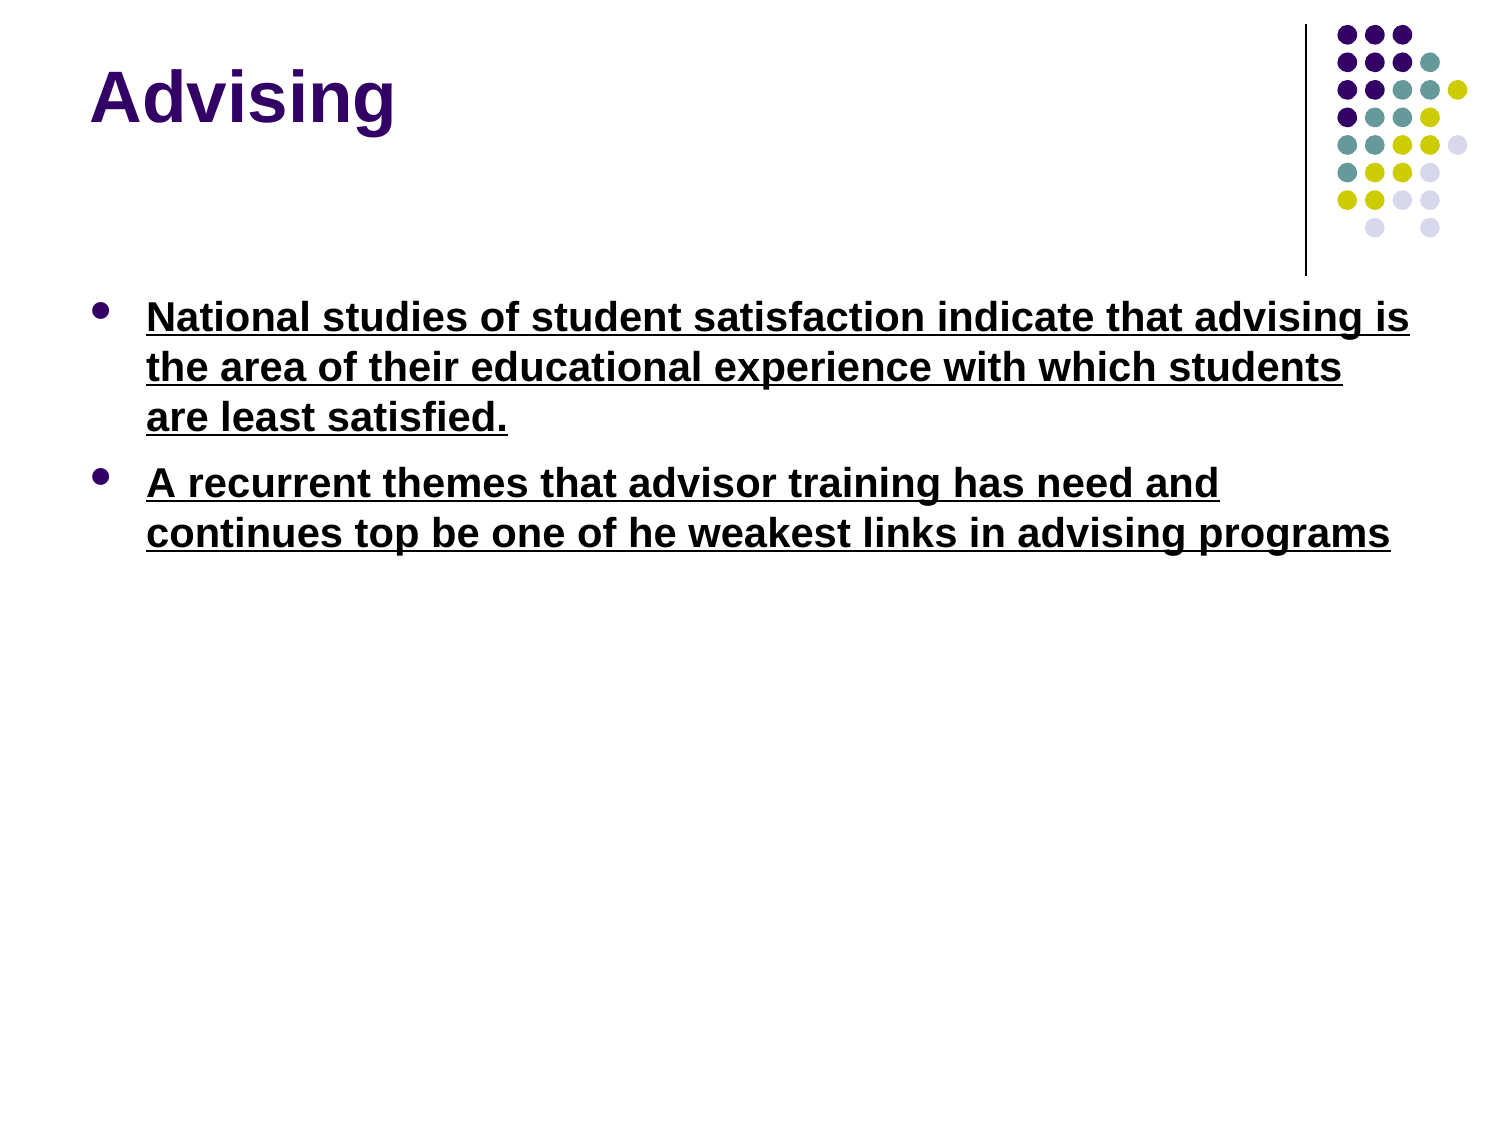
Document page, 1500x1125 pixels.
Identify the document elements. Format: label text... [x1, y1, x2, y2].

title Advising [74, 20, 1313, 233]
list National studies of student satisfaction indicate that advising is the area of their educational experience with which students are least satisfied. A recurrent themes that advisor training has need and continues top be one of he weakest links in advising programs [75, 282, 1426, 1006]
